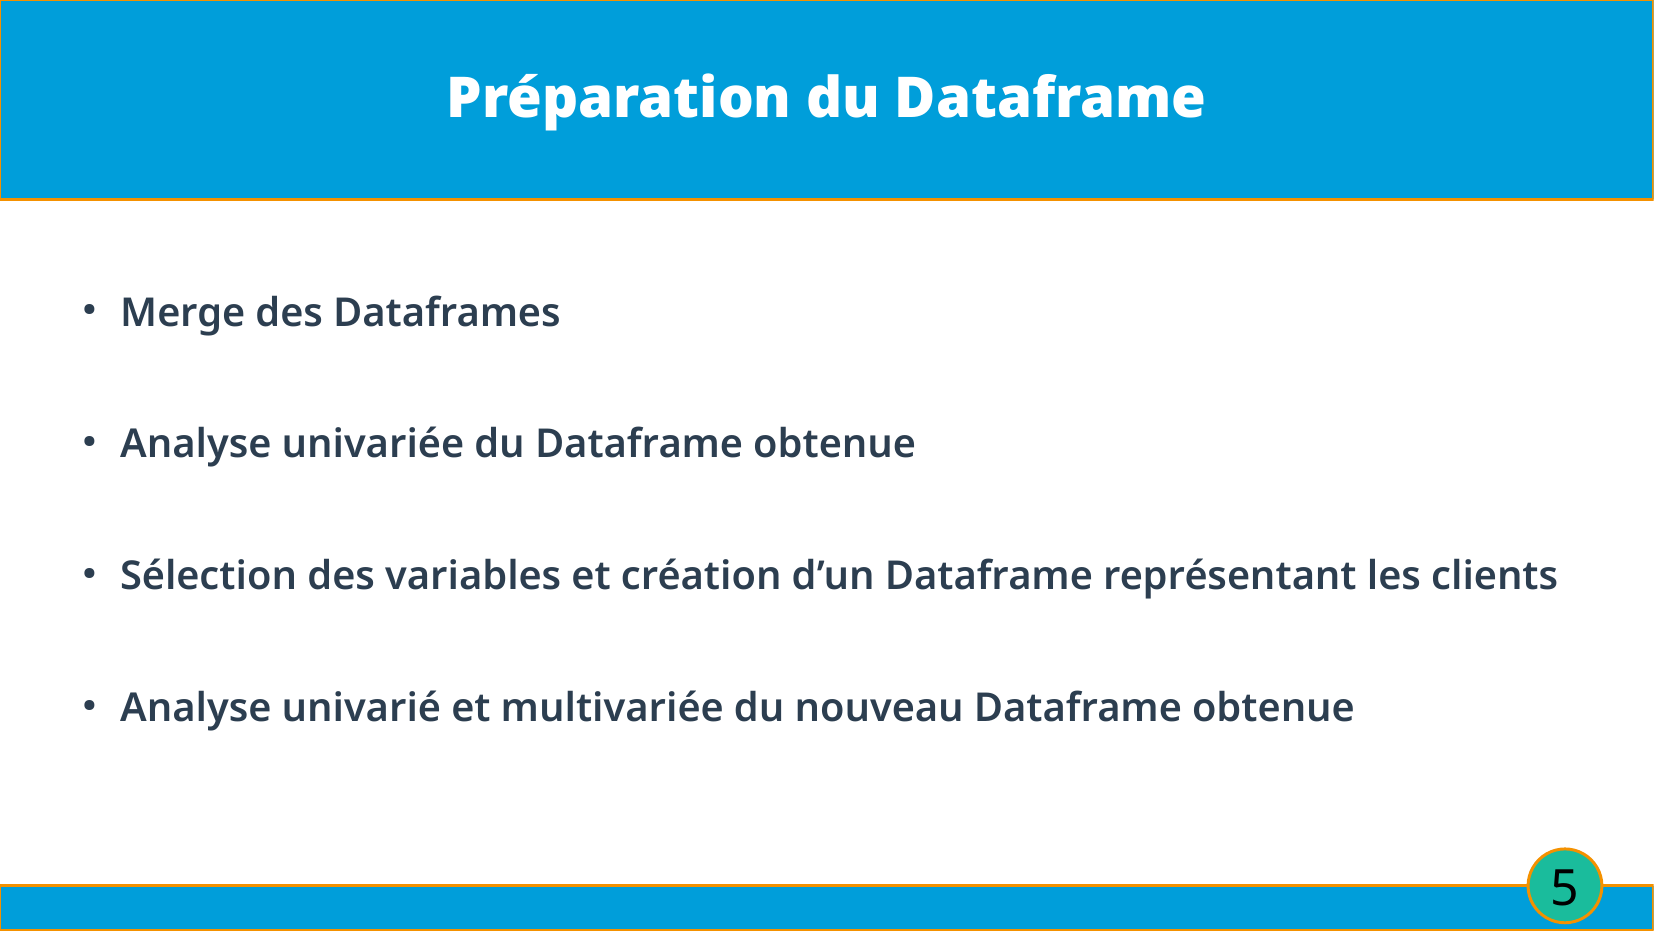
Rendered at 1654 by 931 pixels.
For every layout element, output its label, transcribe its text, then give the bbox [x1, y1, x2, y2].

list Merge des Dataframes Analyse univariée du Dataframe obtenue Sélection des variables et création d’un Dataframe représentant les clients Analyse univarié et multivariée du nouveau Dataframe obtenue [82, 217, 1571, 758]
title Préparation du Dataframe [59, 37, 1595, 155]
